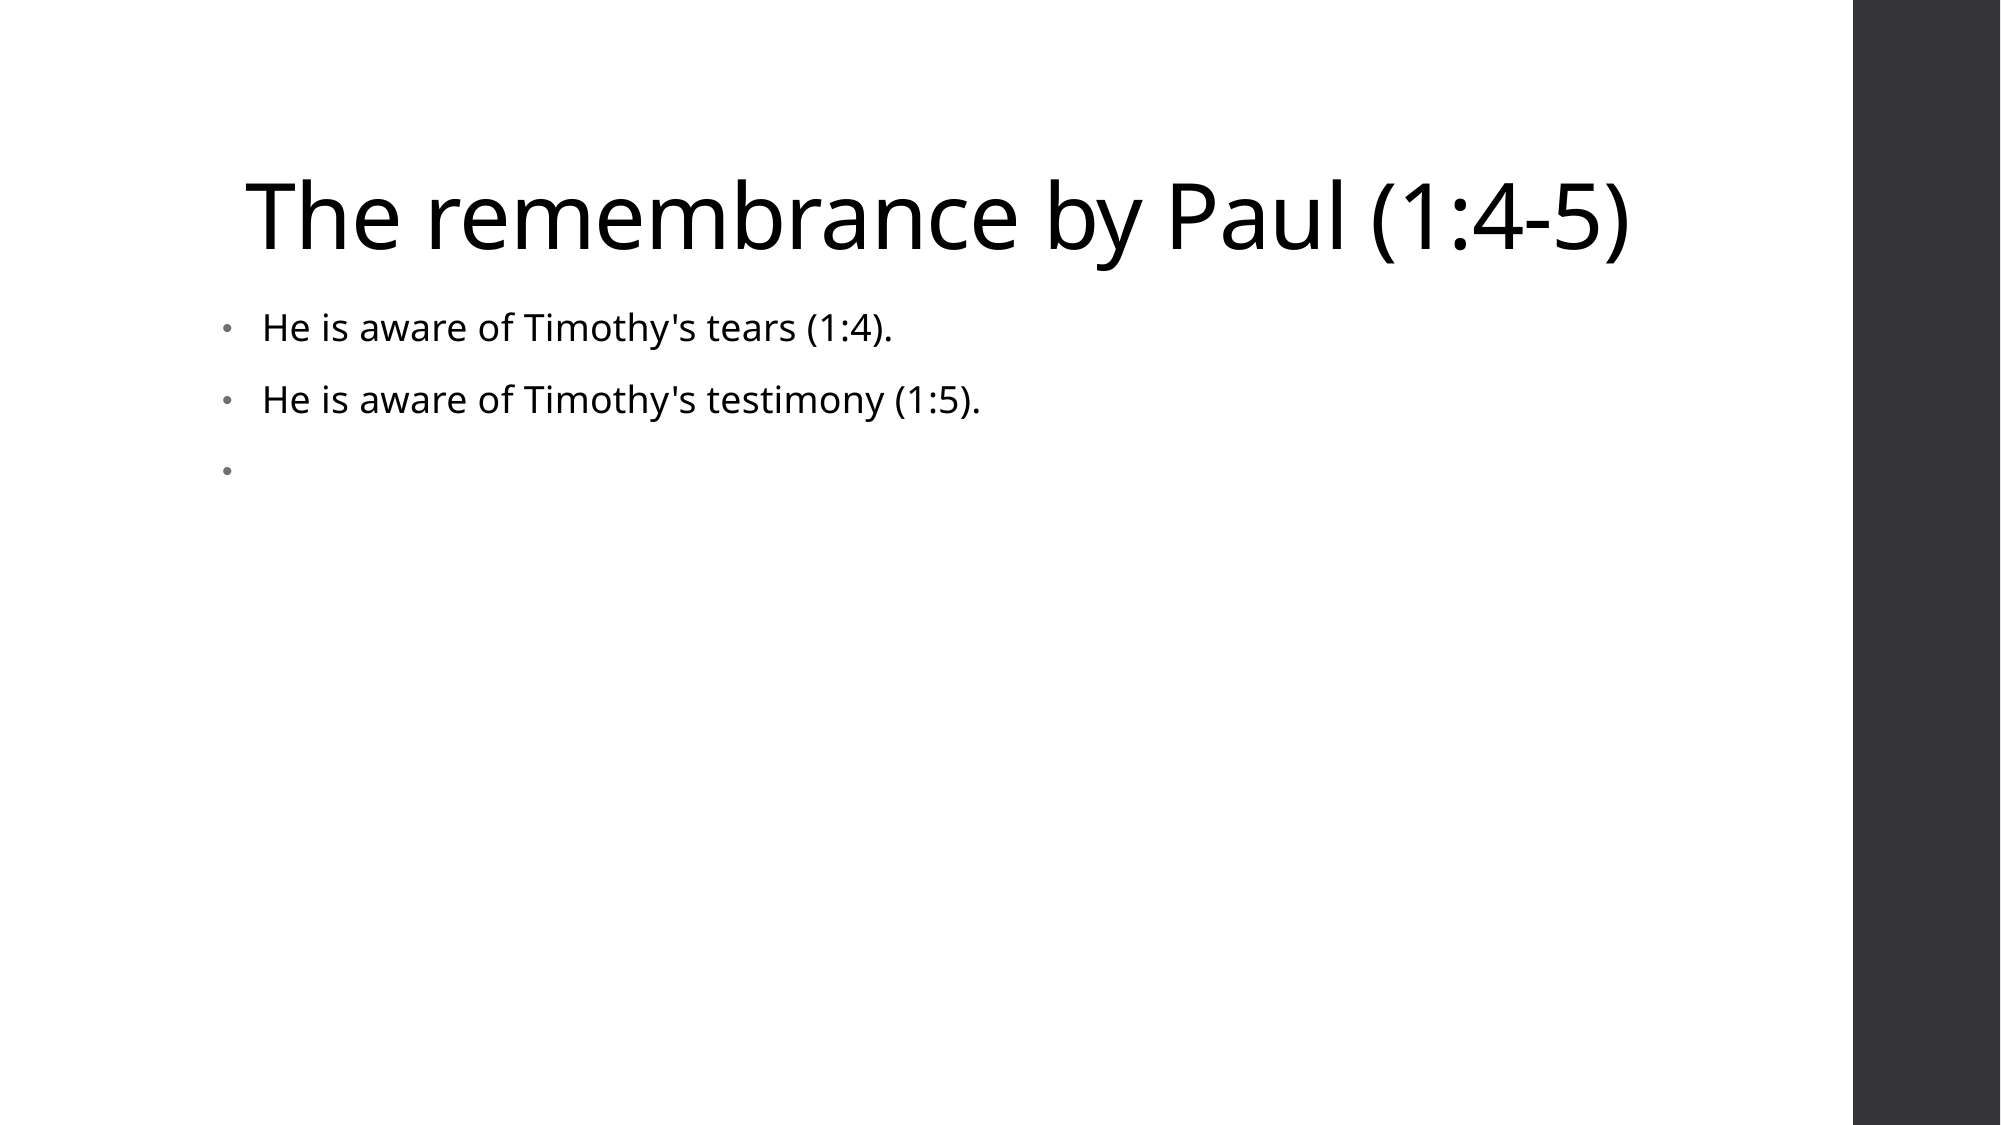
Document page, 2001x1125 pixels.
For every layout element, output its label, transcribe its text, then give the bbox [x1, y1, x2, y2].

title The remembrance by Paul (1:4-5) [206, 60, 1797, 278]
list He is aware of Timothy's tears (1:4). He is aware of Timothy's testimony (1:5). [206, 299, 1617, 1014]
